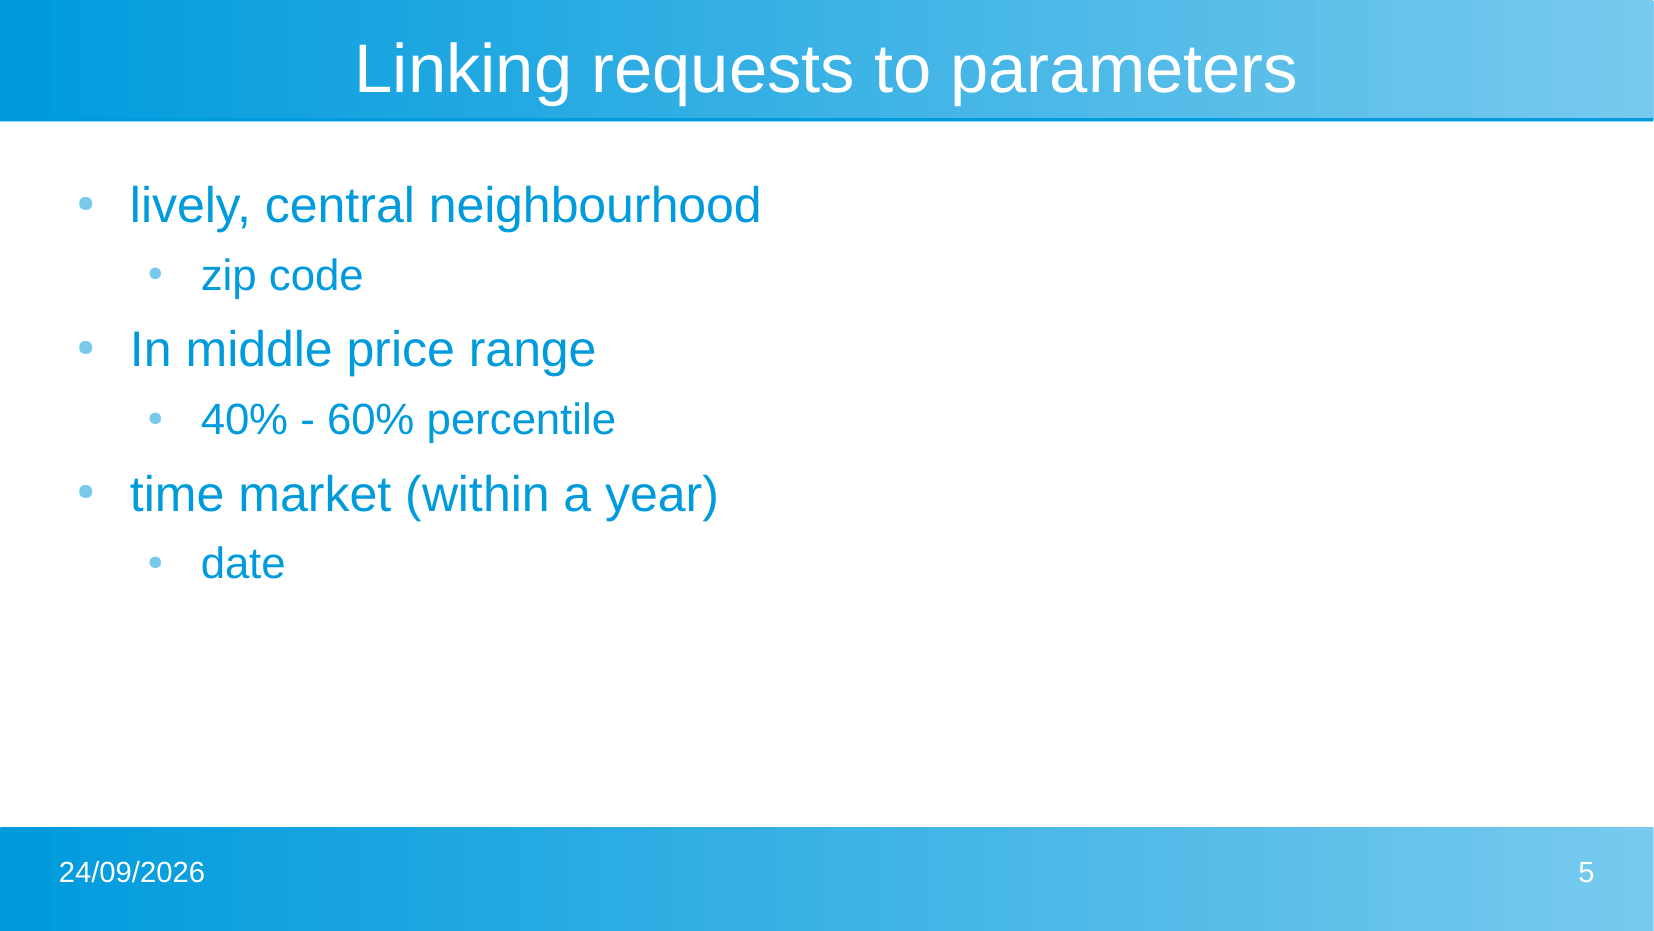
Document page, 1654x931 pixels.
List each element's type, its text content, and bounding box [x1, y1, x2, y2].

title Linking requests to parameters [59, 29, 1595, 108]
list lively, central neighbourhood zip code In middle price range 40% - 60% percentile time market (within a year) date [59, 177, 1595, 768]
